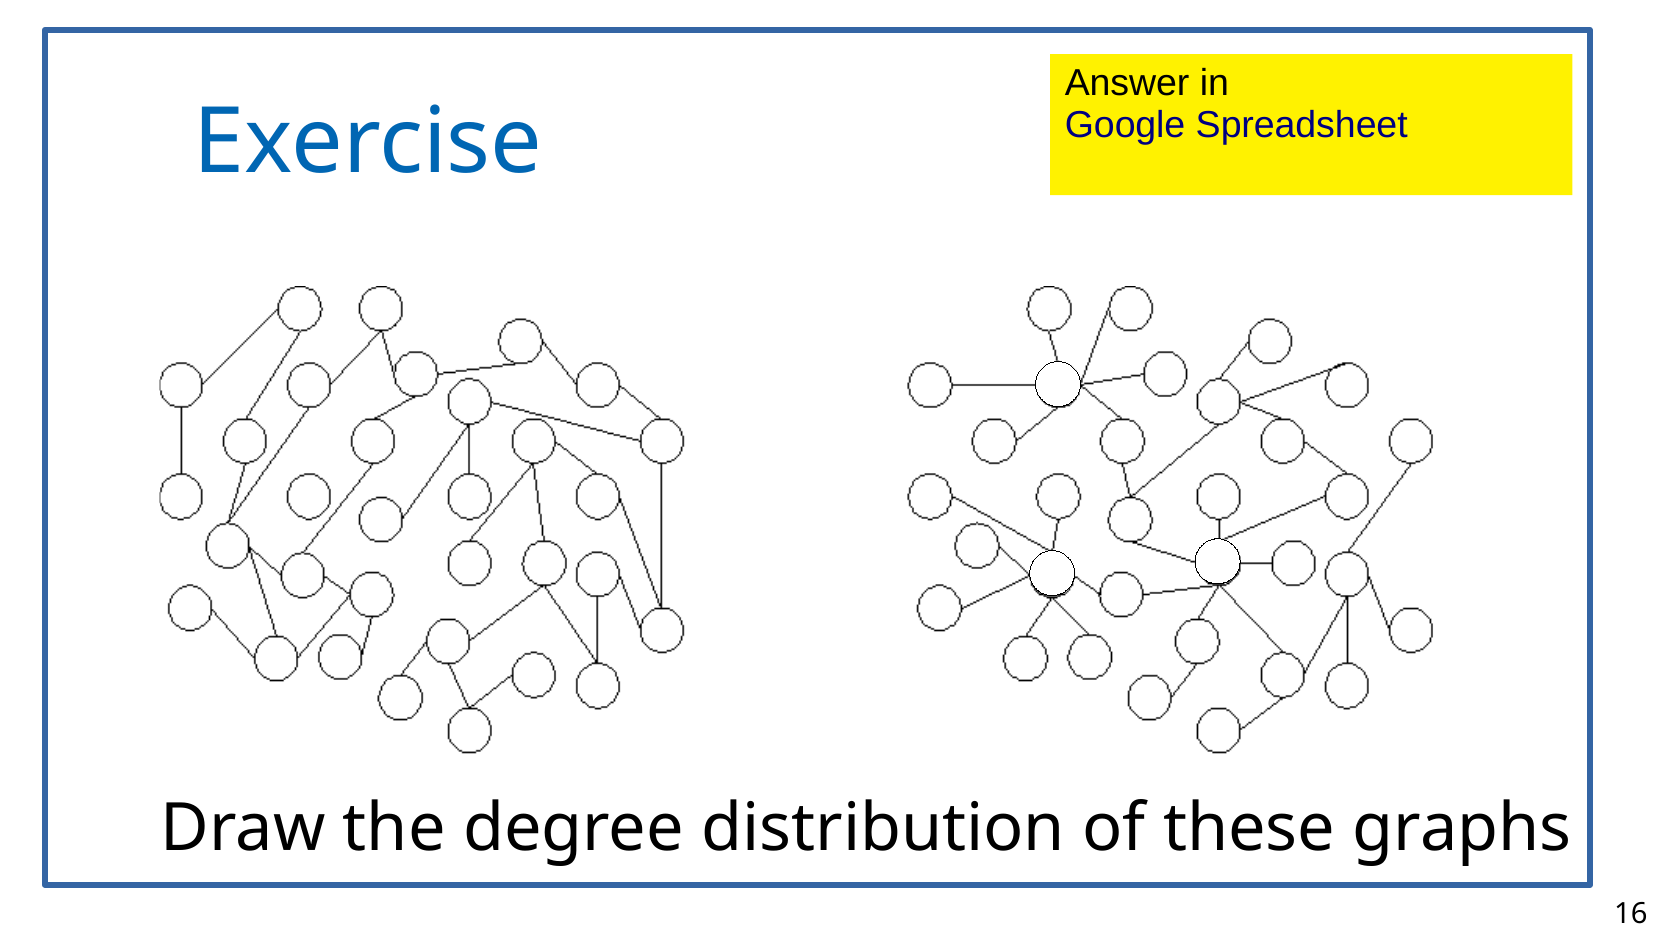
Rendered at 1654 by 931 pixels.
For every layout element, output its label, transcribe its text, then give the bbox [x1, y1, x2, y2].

title Exercise [76, 33, 661, 249]
text_box [1029, 550, 1075, 596]
text_box Answer in Google Spreadsheet [1050, 54, 1573, 196]
list Draw the degree distribution of these graphs [90, 779, 1579, 872]
text_box [1195, 538, 1241, 584]
picture [159, 286, 1519, 765]
text_box [1035, 361, 1081, 407]
